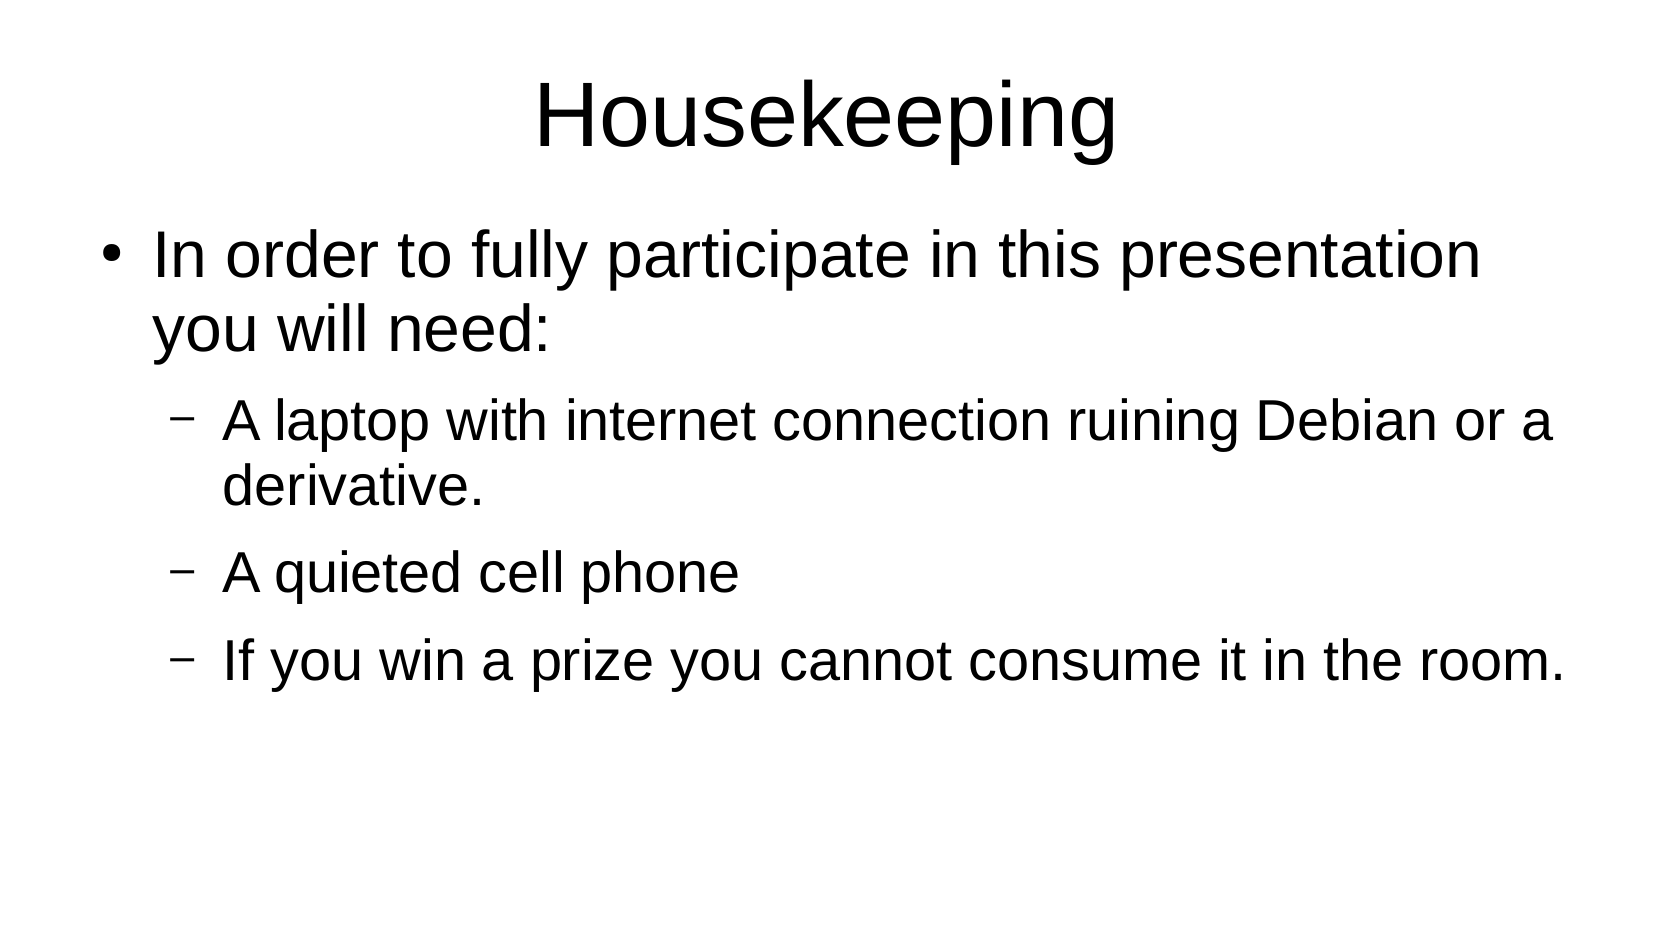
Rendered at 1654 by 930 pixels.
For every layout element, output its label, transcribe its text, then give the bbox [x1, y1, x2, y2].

list In order to fully participate in this presentation you will need: A laptop with internet connection ruining Debian or a derivative. A quieted cell phone If you win a prize you cannot consume it in the room. [82, 217, 1571, 757]
title Housekeeping [82, 37, 1571, 193]
